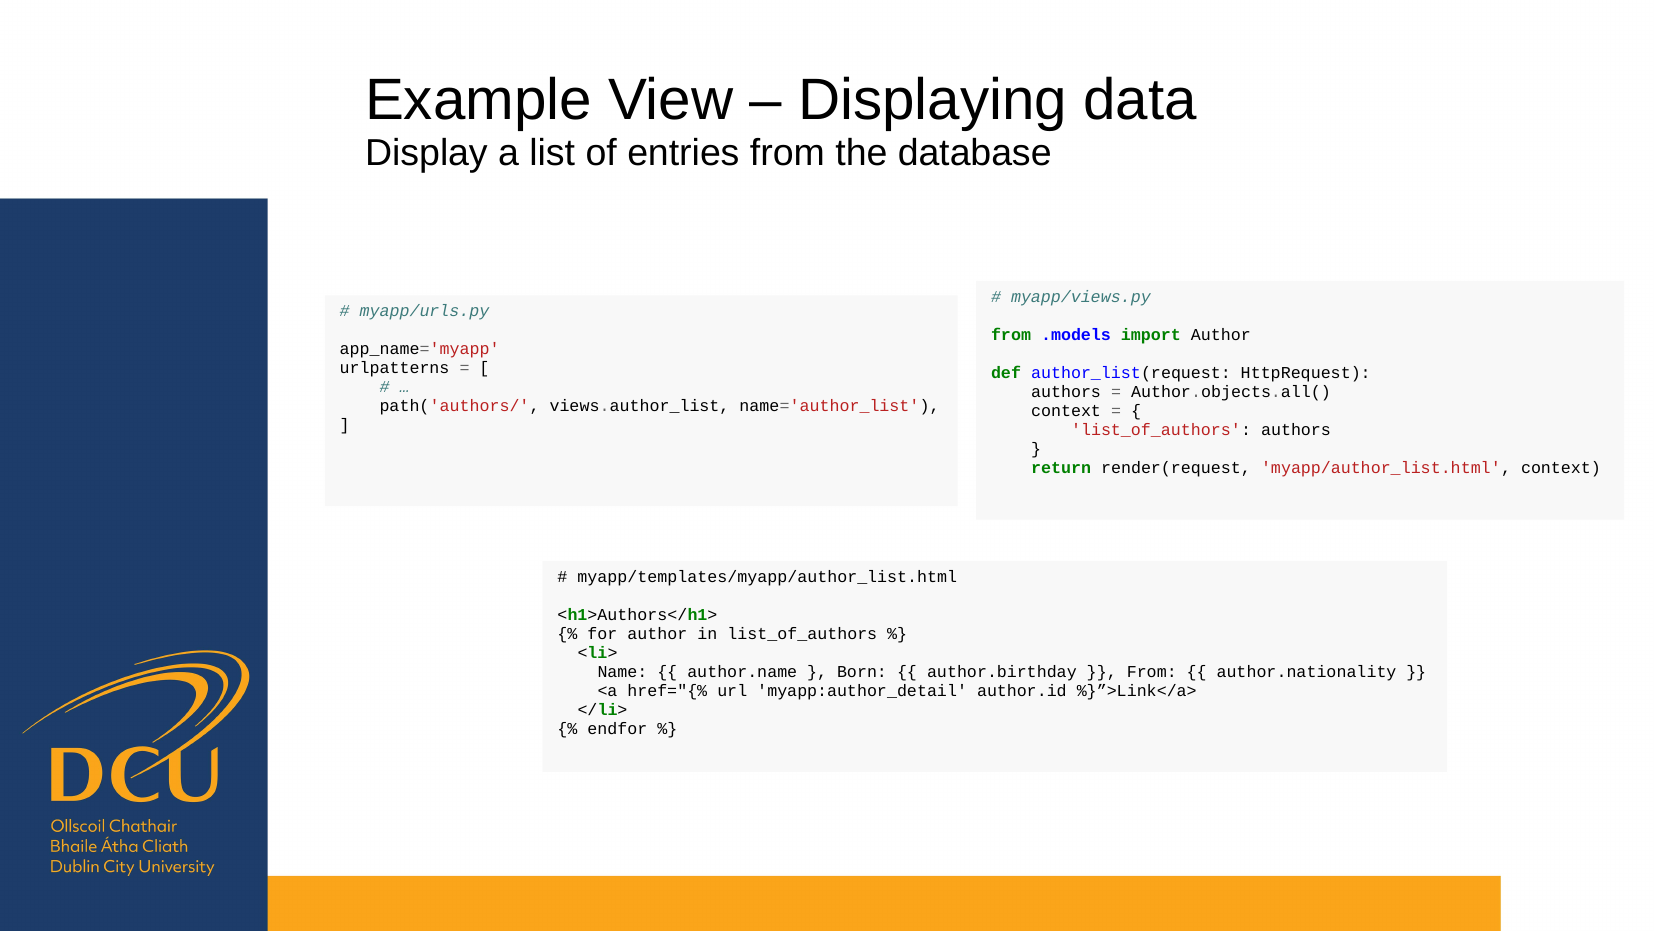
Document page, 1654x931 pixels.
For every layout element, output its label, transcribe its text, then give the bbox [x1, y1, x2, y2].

picture [0, 0, 1654, 931]
text_box # myapp/views.py from .models import Author def author_list(request: HttpRequest): authors = Author.objects.all() context = { 'list_of_authors': authors } return render(request, 'myapp/author_list.html', context) [976, 280, 1625, 520]
text_box # myapp/urls.py app_name='myapp' urlpatterns = [ # … path('authors/', views.author_list, name='author_list'), ] [324, 295, 958, 507]
text_box # myapp/templates/myapp/author_list.html <h1>Authors</h1> {% for author in list_of_authors %} <li> Name: {{ author.name }, Born: {{ author.birthday }}, From: {{ author.nationality }} <a href="{% url 'myapp:author_detail' author.id %}”>Link</a> </li> {% endfor %} [542, 561, 1447, 772]
text_box Example View – Displaying data Display a list of entries from the database [350, 59, 1329, 181]
